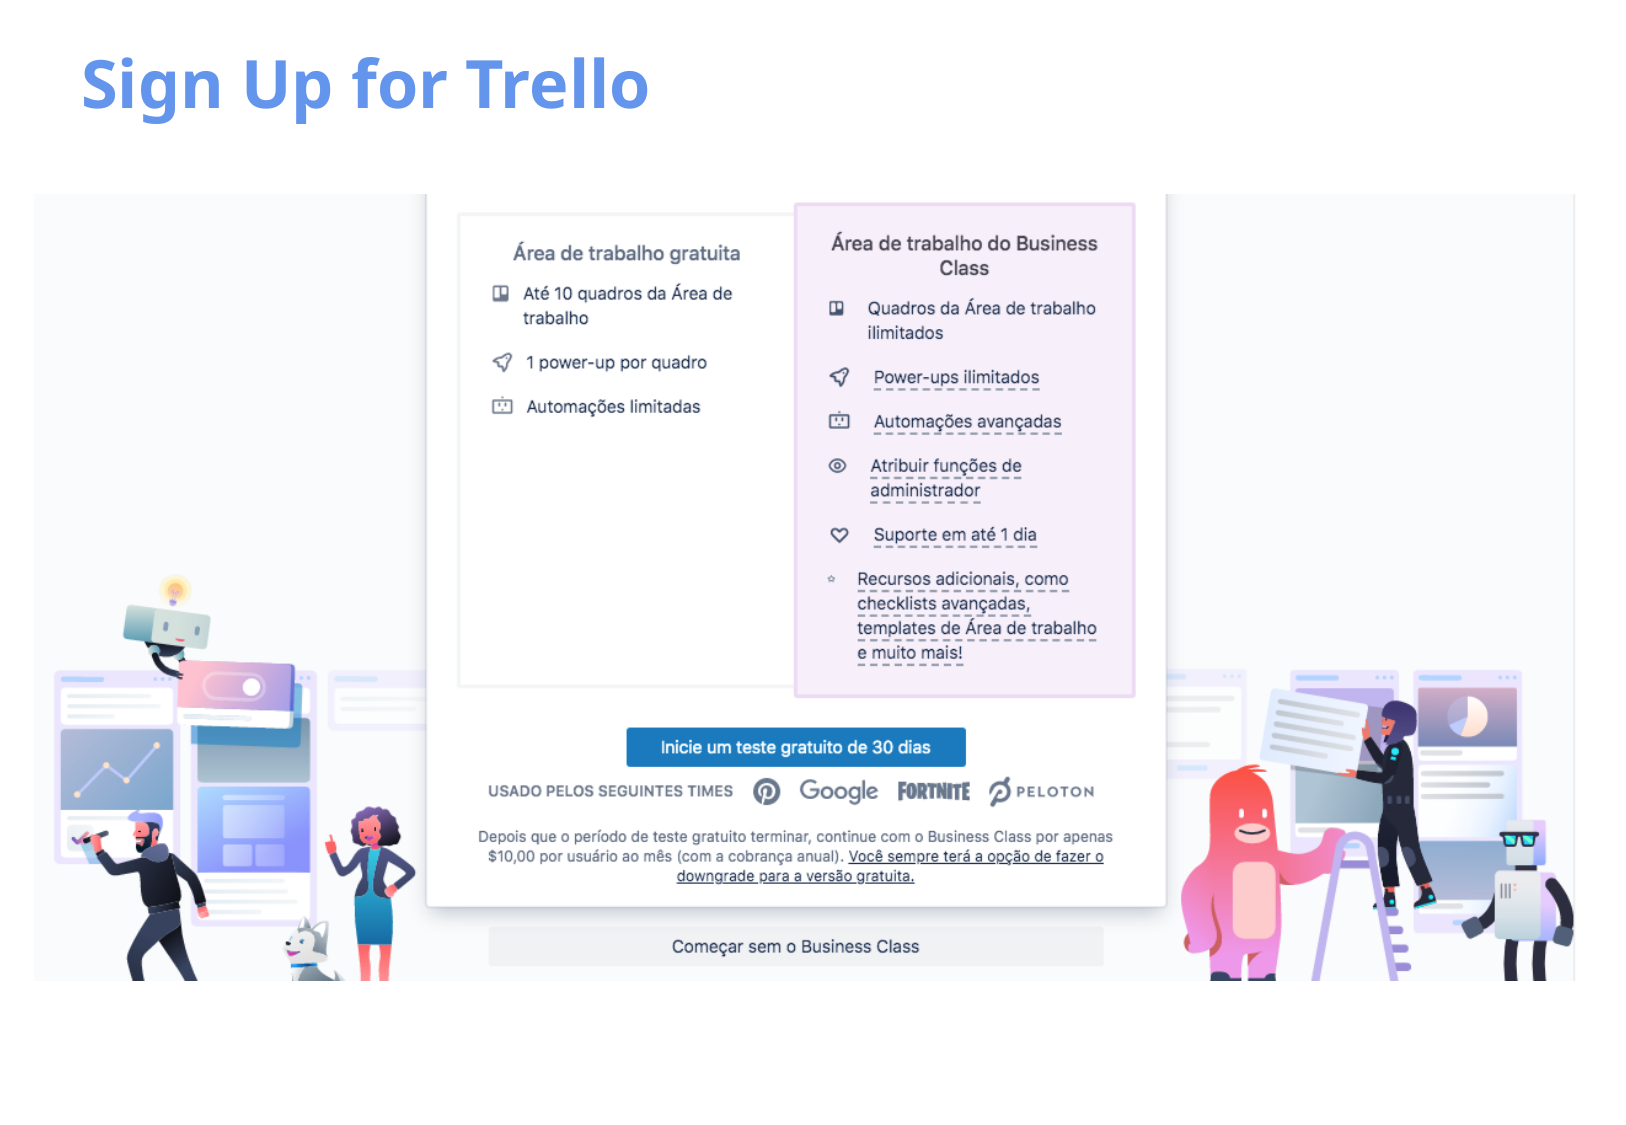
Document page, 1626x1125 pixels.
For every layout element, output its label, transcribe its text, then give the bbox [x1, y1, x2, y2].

title Sign Up for Trello [81, 41, 1544, 122]
picture [34, 194, 1576, 982]
